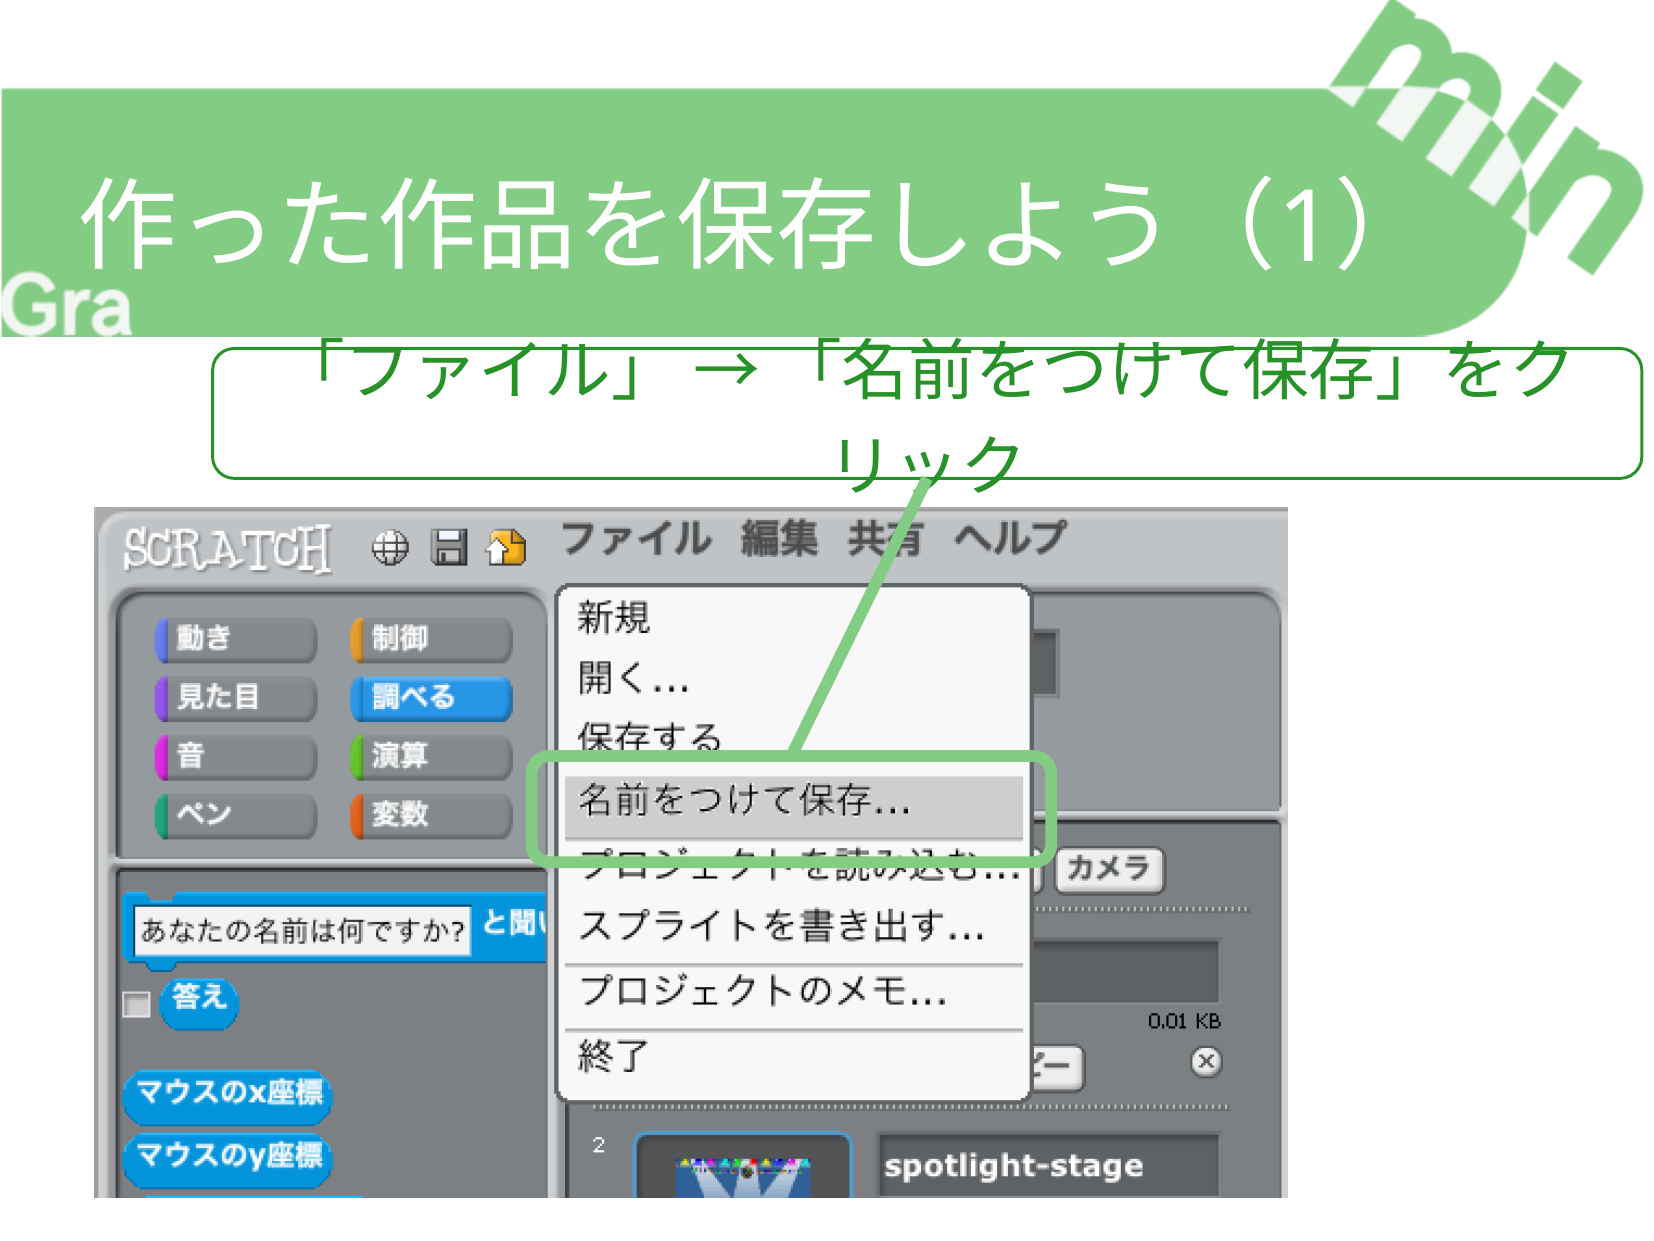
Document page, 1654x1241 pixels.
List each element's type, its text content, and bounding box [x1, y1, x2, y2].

picture [538, 762, 1045, 856]
text_box 「ファイル」 → 「名前をつけて保存」をクリック [212, 348, 1642, 479]
picture [1, 0, 1654, 337]
picture [94, 507, 1288, 1198]
title 作った作品を保存しよう（1） [11, 147, 1501, 290]
